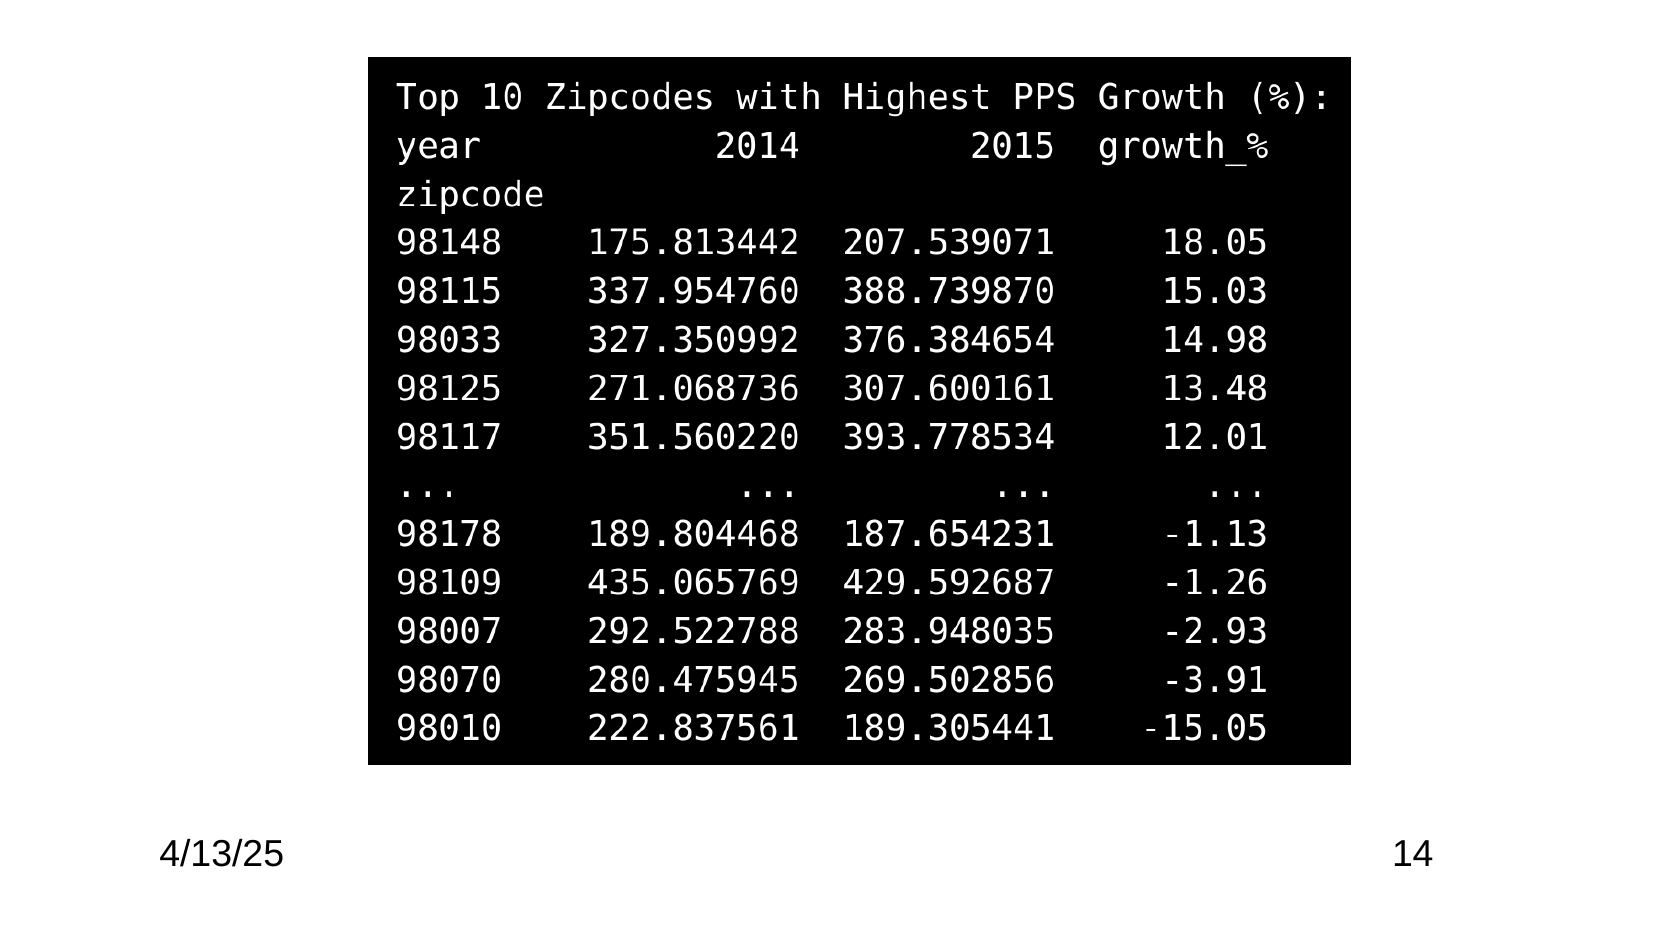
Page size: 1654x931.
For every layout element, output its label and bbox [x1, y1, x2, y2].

picture [368, 57, 1351, 765]
